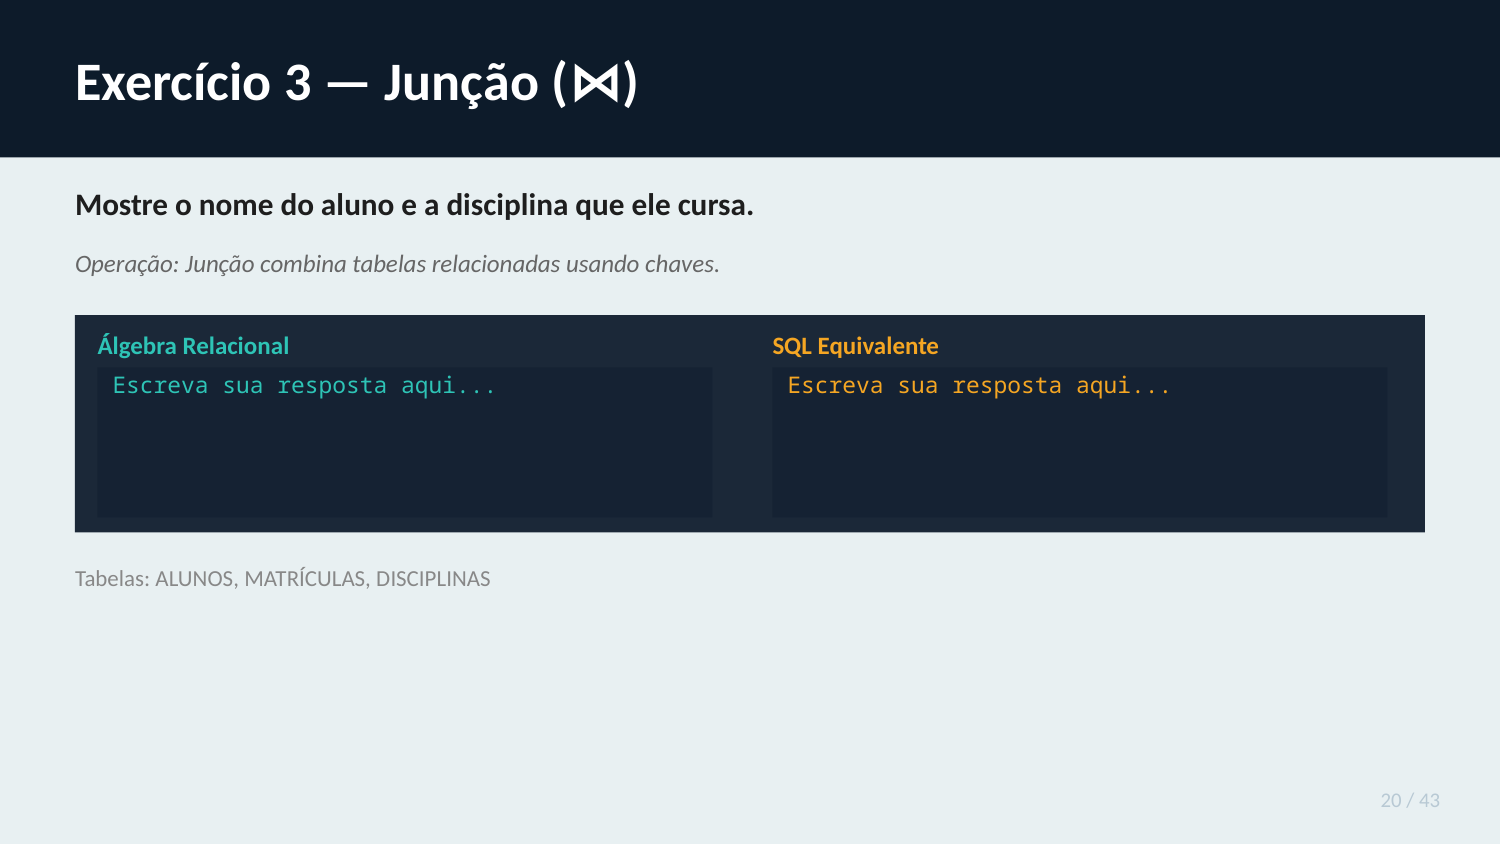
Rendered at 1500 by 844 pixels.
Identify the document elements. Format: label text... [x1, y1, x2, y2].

text_box Operação: Junção combina tabelas relacionadas usando chaves. [74, 239, 1425, 285]
text_box 20 / 43 [1274, 772, 1455, 825]
text_box [74, 315, 1425, 533]
text_box Mostre o nome do aluno e a disciplina que ele cursa. [74, 172, 1425, 233]
text_box Exercício 3 — Junção (⋈) [74, 22, 1425, 135]
text_box [0, 0, 1500, 158]
text_box Escreva sua resposta aqui... [112, 370, 698, 513]
text_box SQL Equivalente [772, 322, 1388, 367]
text_box Tabelas: ALUNOS, MATRÍCULAS, DISCIPLINAS [74, 554, 1425, 600]
text_box Álgebra Relacional [97, 322, 713, 367]
text_box Escreva sua resposta aqui... [787, 370, 1373, 513]
